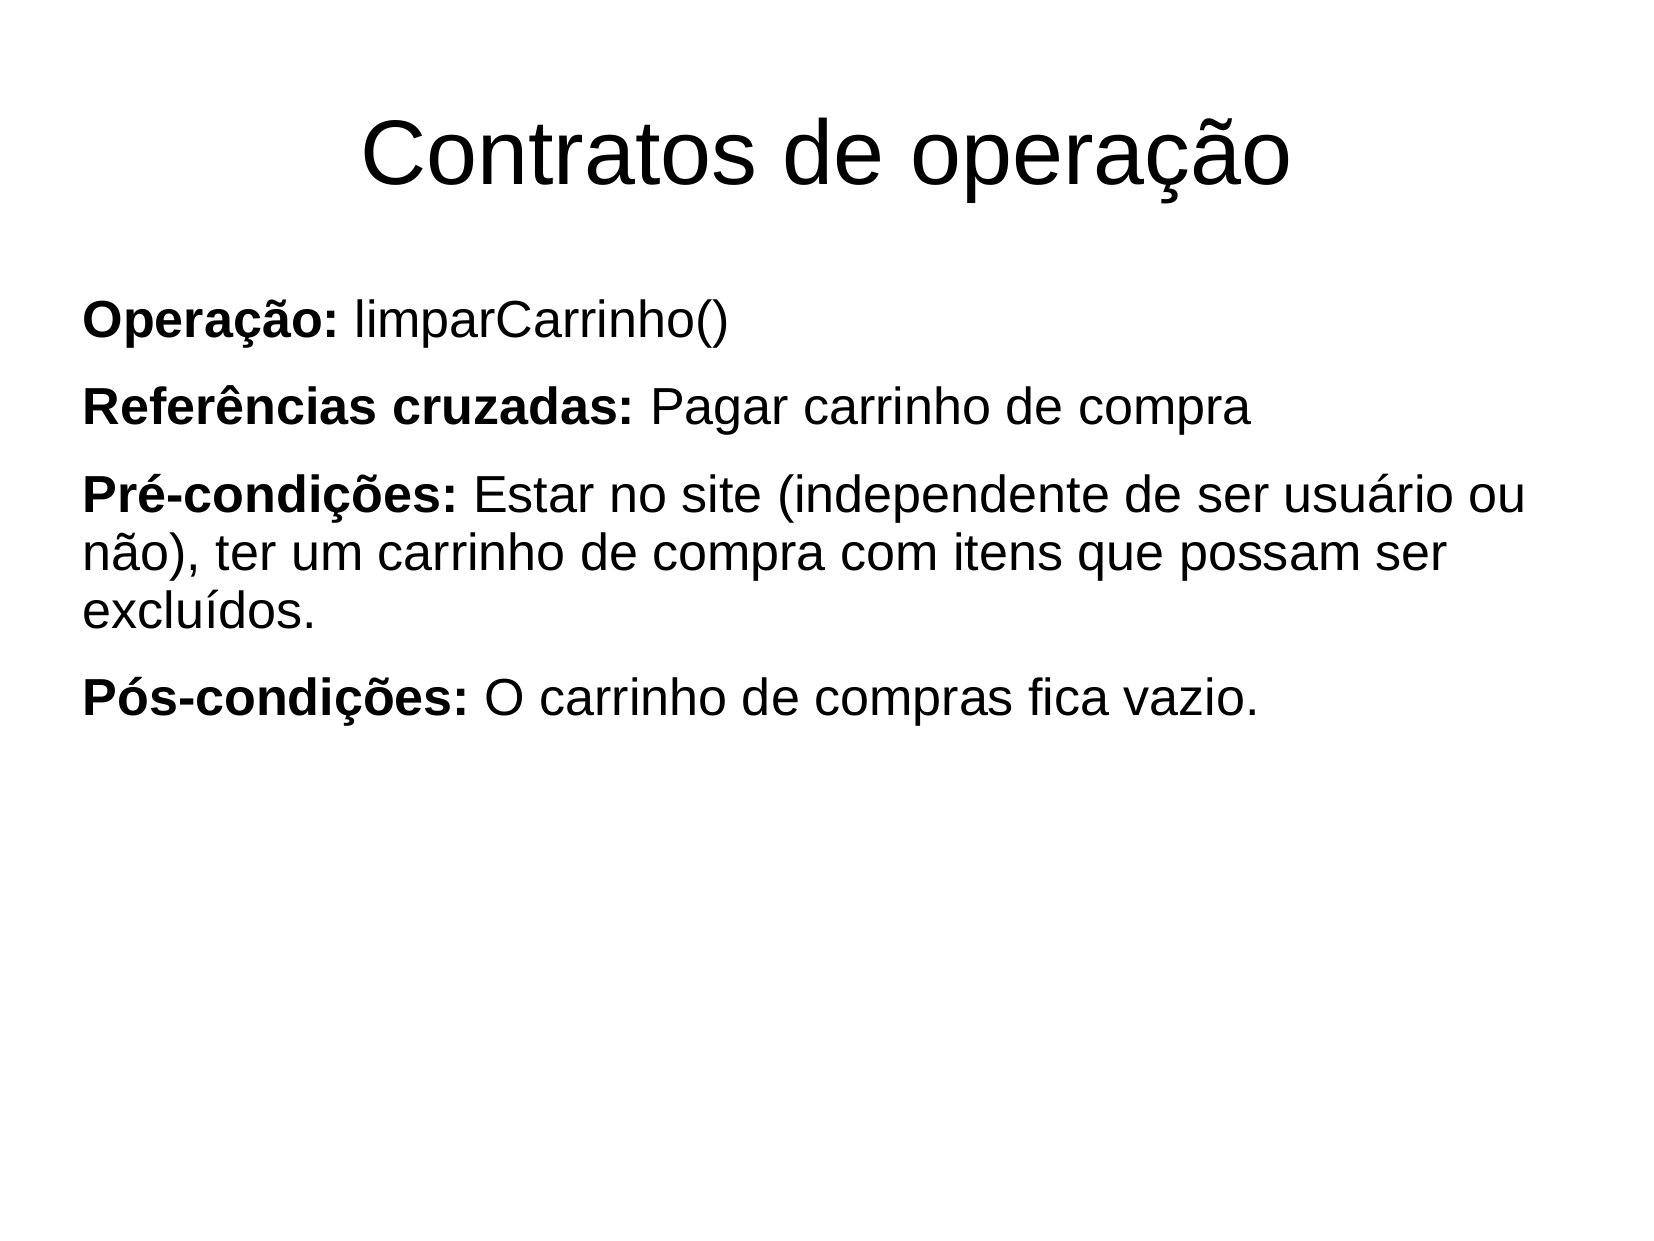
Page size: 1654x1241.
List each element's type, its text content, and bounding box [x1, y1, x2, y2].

title Contratos de operação [82, 0, 1571, 290]
list Operação: limparCarrinho() Referências cruzadas: Pagar carrinho de compra Pré-condições: Estar no site (independente de ser usuário ou não), ter um carrinho de compra com itens que possam ser excluídos. Pós-condições: O carrinho de compras fica vazio. [82, 290, 1571, 1010]
